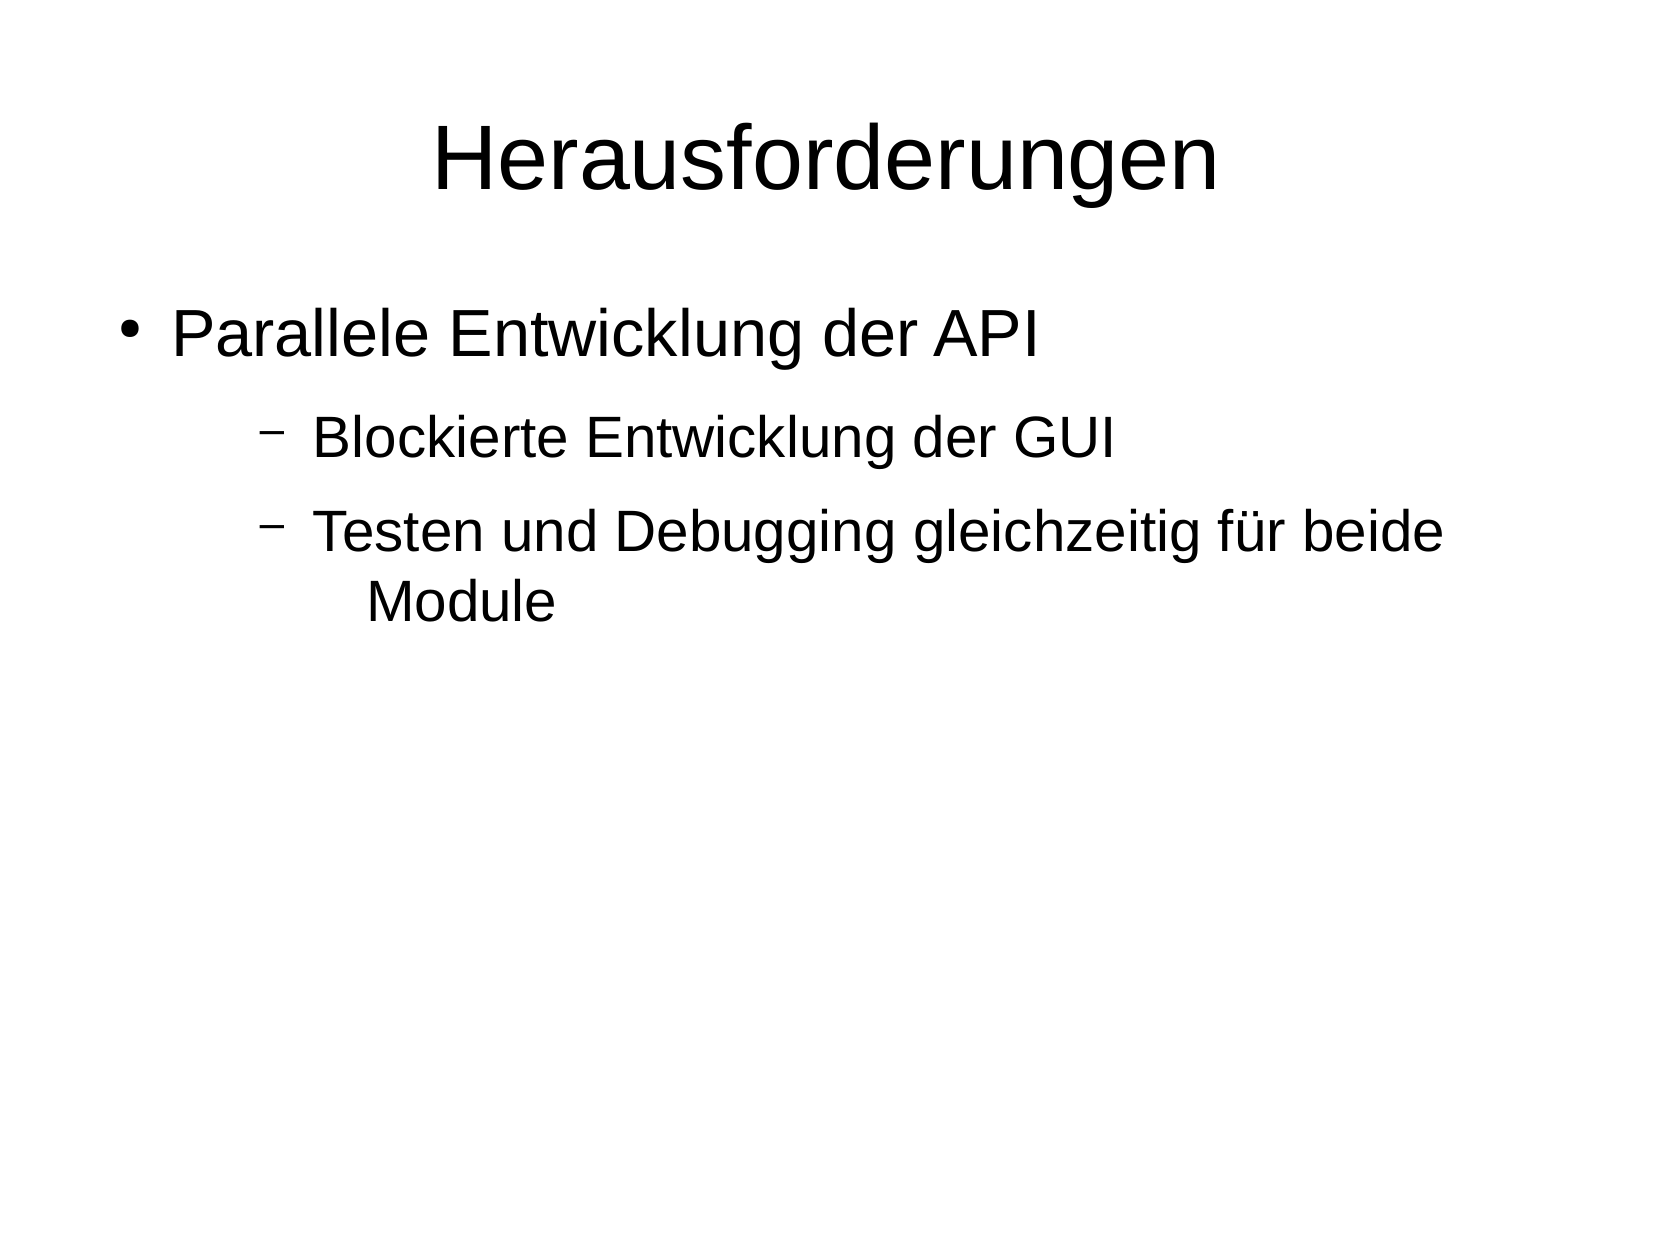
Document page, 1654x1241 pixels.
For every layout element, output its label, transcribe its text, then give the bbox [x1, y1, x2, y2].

title Herausforderungen [82, 49, 1571, 257]
list Parallele Entwicklung der API Blockierte Entwicklung der GUI Testen und Debugging gleichzeitig für beide Module [82, 290, 1571, 1010]
